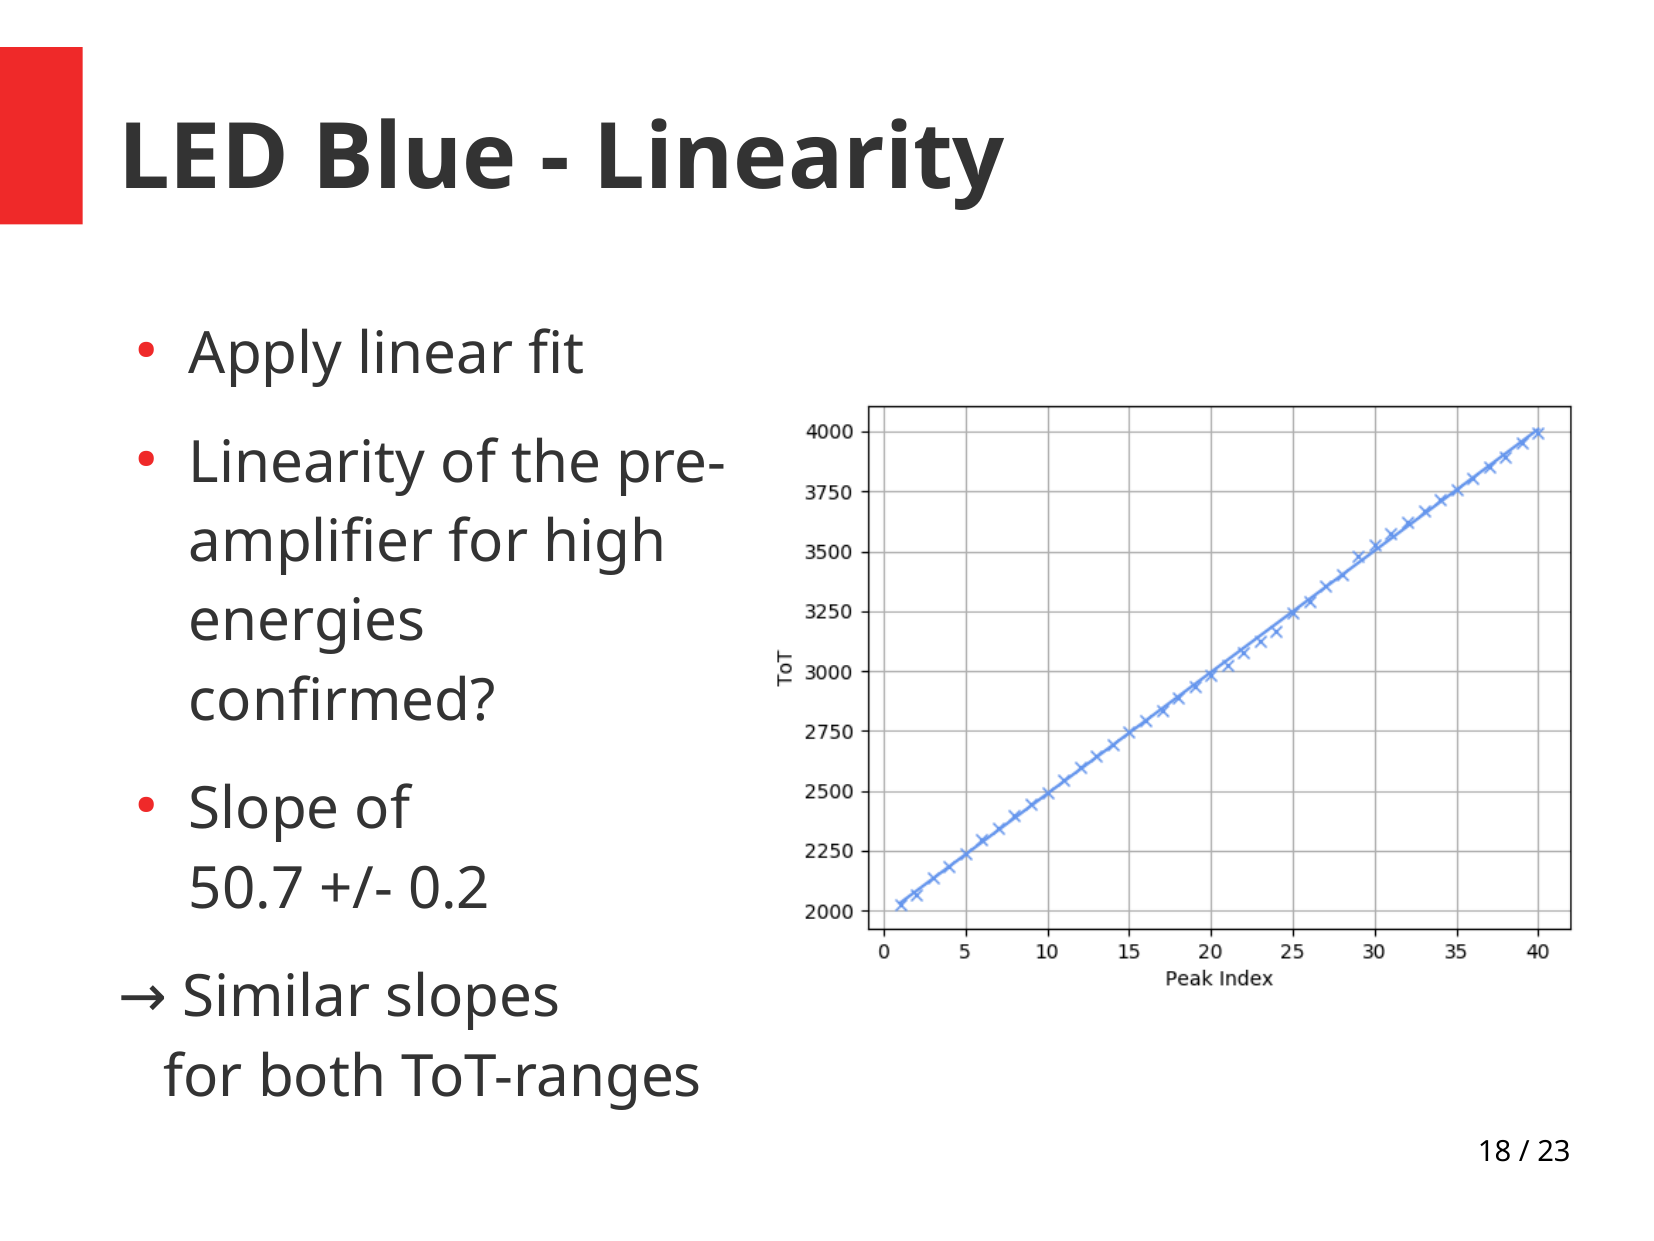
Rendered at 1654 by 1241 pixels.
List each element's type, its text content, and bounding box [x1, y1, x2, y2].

title LED Blue - Linearity [118, 49, 1571, 257]
picture [755, 324, 1654, 1004]
list Apply linear fit Linearity of the pre-amplifier for high energies confirmed? Slope of 50.7 +/- 0.2 → Similar slopes for both ToT-ranges [118, 311, 745, 1031]
